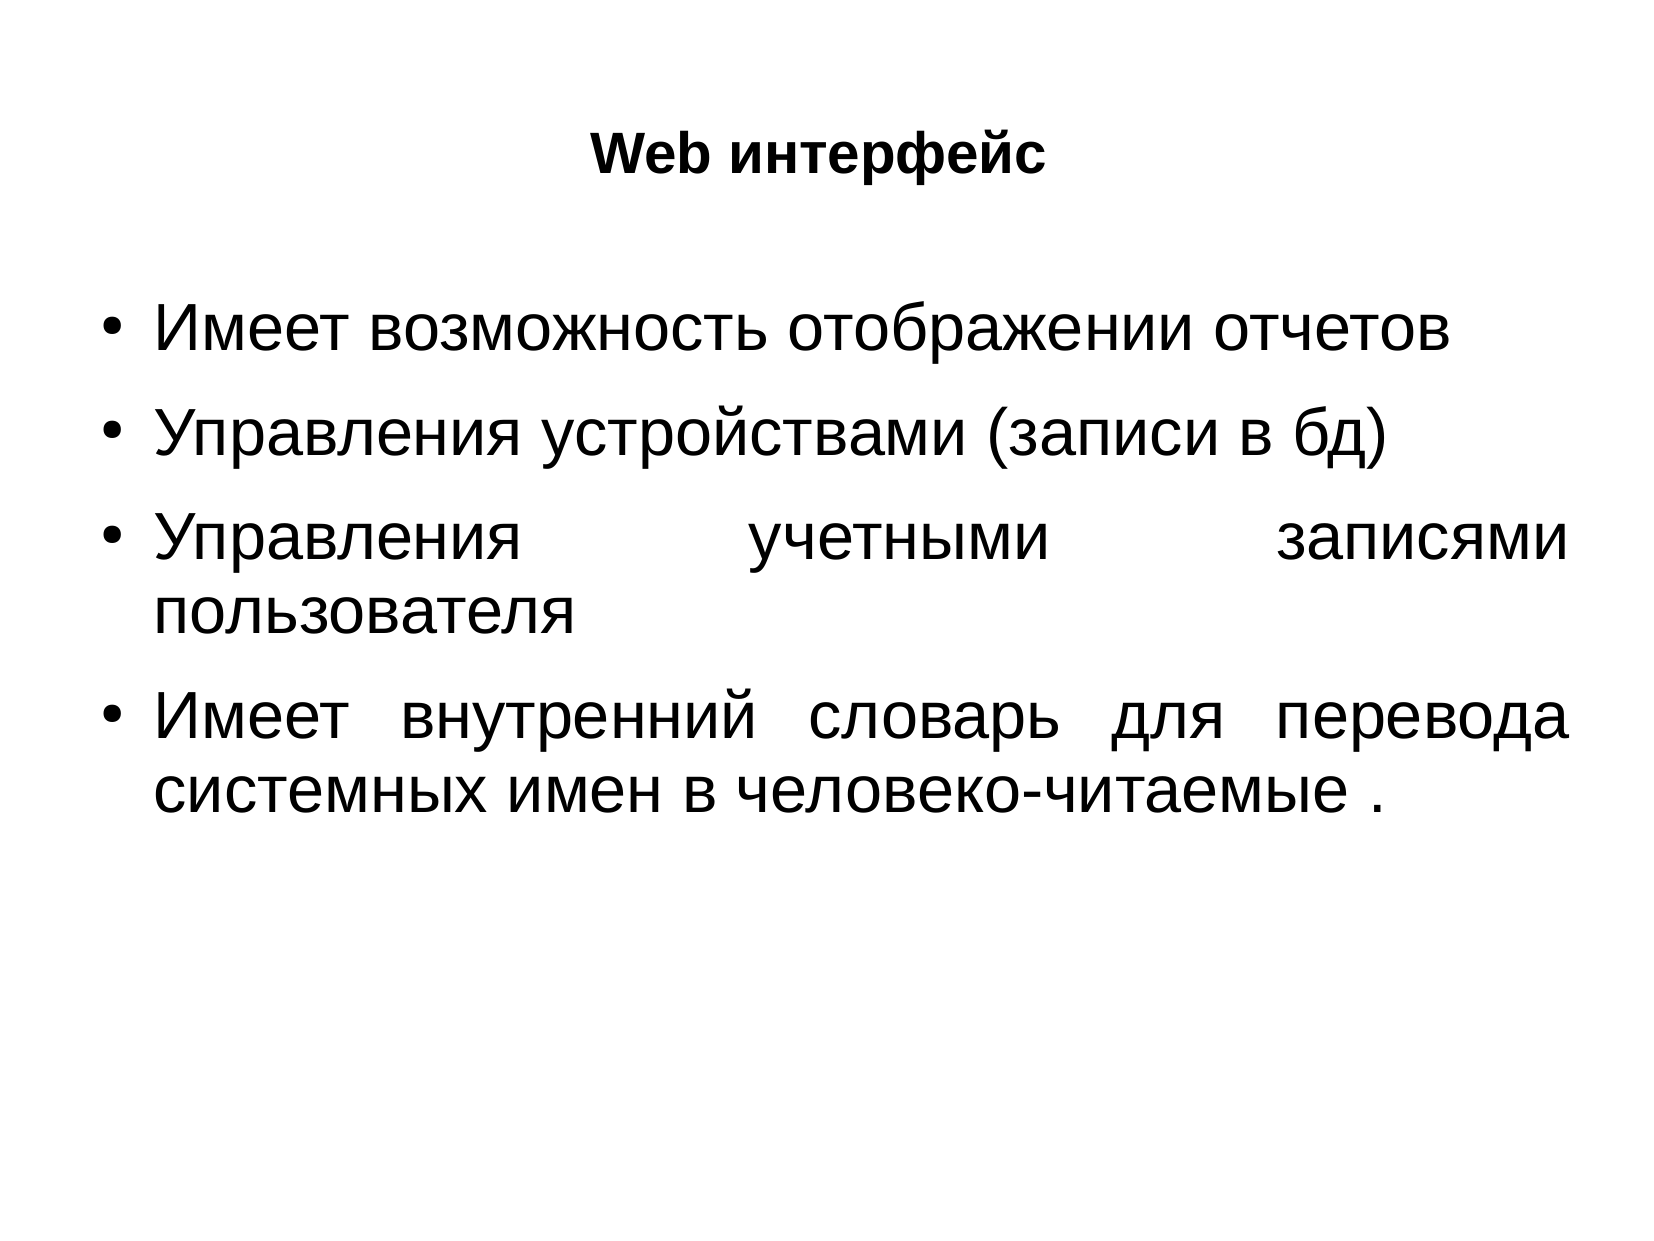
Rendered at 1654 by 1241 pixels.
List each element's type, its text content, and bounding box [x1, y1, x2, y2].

title Web интерфейс [82, 49, 1571, 257]
list Имеет возможность отображении отчетов Управления устройствами (записи в бд) Управления учетными записями пользователя Имеет внутренний словарь для перевода системных имен в человеко-читаемые . [82, 290, 1571, 1109]
